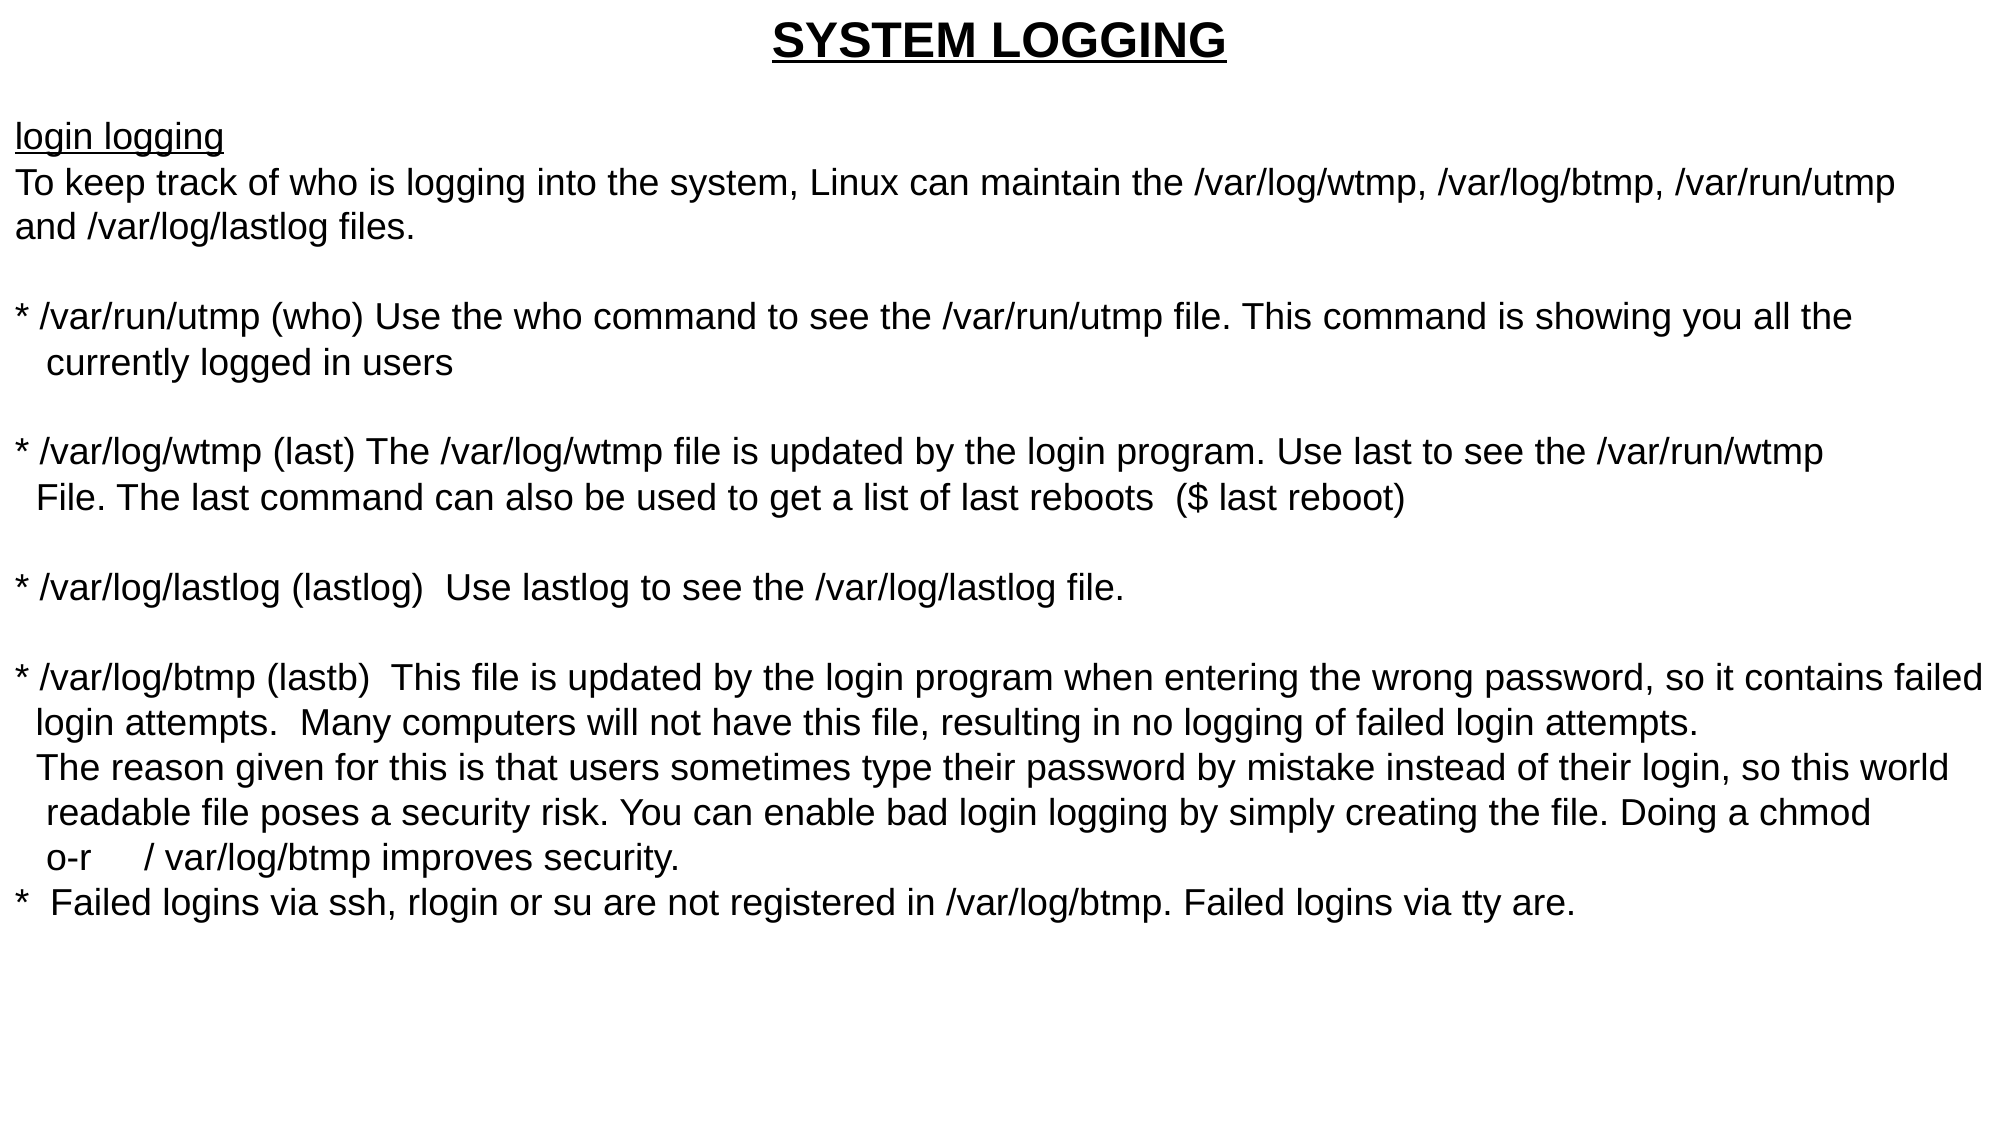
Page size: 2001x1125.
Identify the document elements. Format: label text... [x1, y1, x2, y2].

text_box SYSTEM LOGGING login logging To keep track of who is logging into the system, Linux can maintain the /var/log/wtmp, /var/log/btmp, /var/run/utmp and /var/log/lastlog files. * /var/run/utmp (who) Use the who command to see the /var/run/utmp file. This command is showing you all the currently logged in users * /var/log/wtmp (last) The /var/log/wtmp file is updated by the login program. Use last to see the /var/run/wtmp File. The last command can also be used to get a list of last reboots ($ last reboot) * /var/log/lastlog (lastlog) Use lastlog to see the /var/log/lastlog file. * /var/log/btmp (lastb) This file is updated by the login program when entering the wrong password, so it contains failed login attempts. Many computers will not have this file, resulting in no logging of failed login attempts. The reason given for this is that users sometimes type their password by mistake instead of their login, so this world readable file poses a security risk. You can enable bad login logging by simply creating the file. Doing a chmod o-r / var/log/btmp improves security. * Failed logins via ssh, rlogin or su are not registered in /var/log/btmp. Failed logins via tty are. [0, 0, 2000, 1125]
